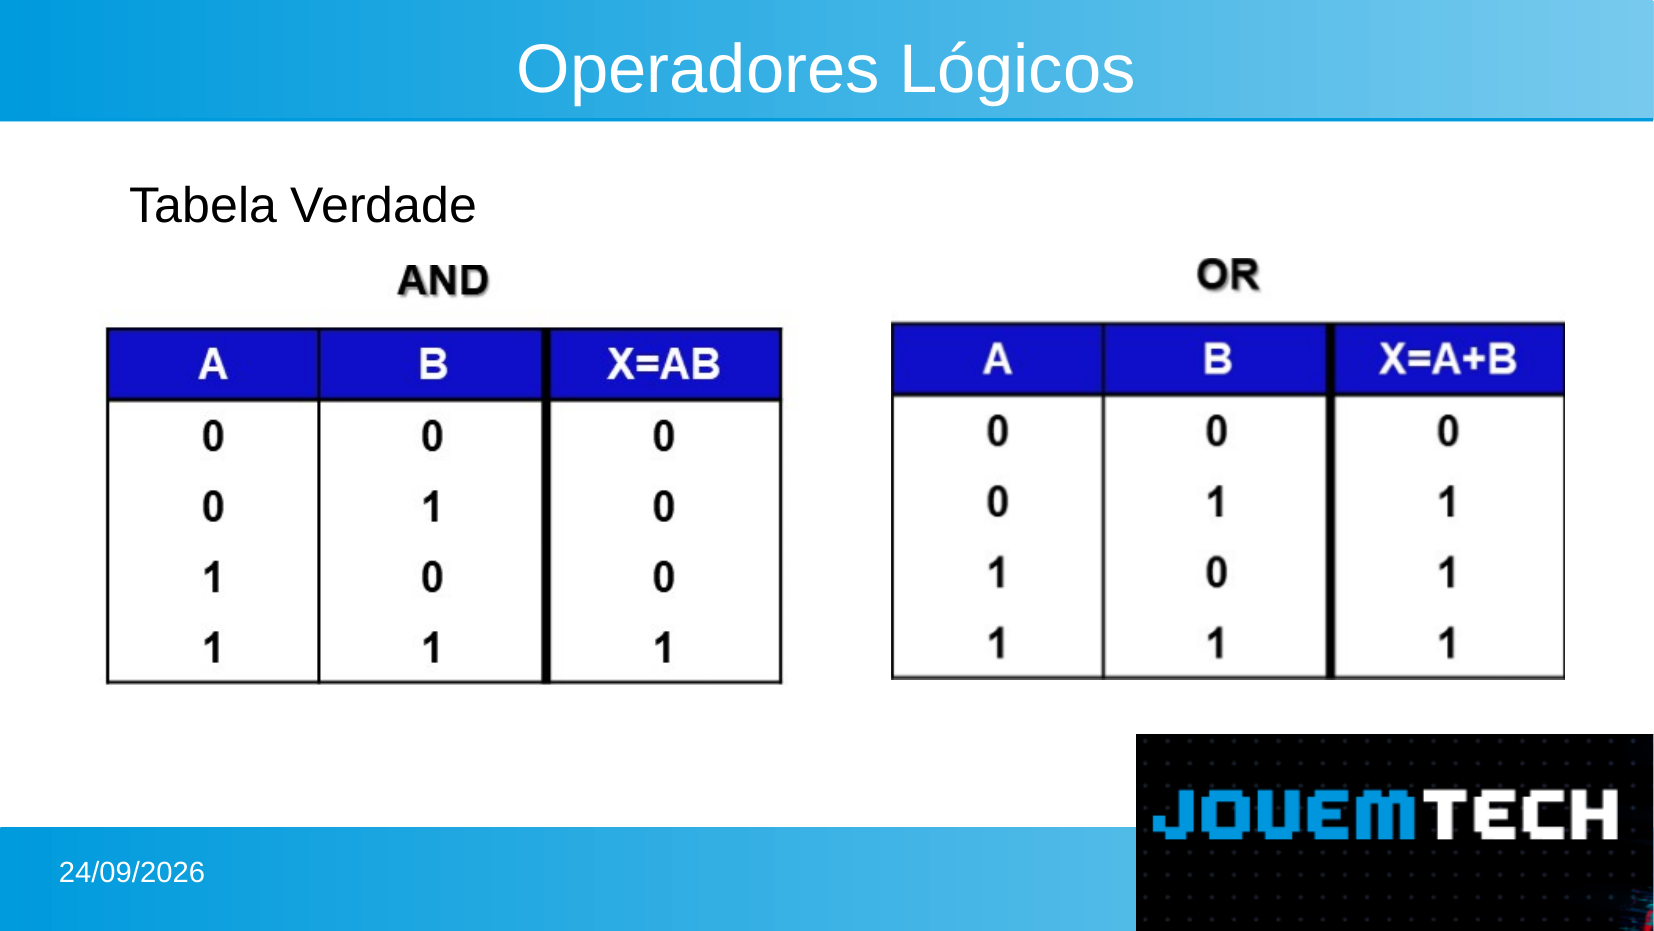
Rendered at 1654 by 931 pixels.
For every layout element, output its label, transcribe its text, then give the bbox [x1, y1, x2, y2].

list Tabela Verdade [59, 177, 1595, 768]
picture [86, 265, 798, 688]
title Operadores Lógicos [59, 29, 1595, 108]
picture [891, 258, 1565, 680]
picture [1136, 734, 1654, 931]
